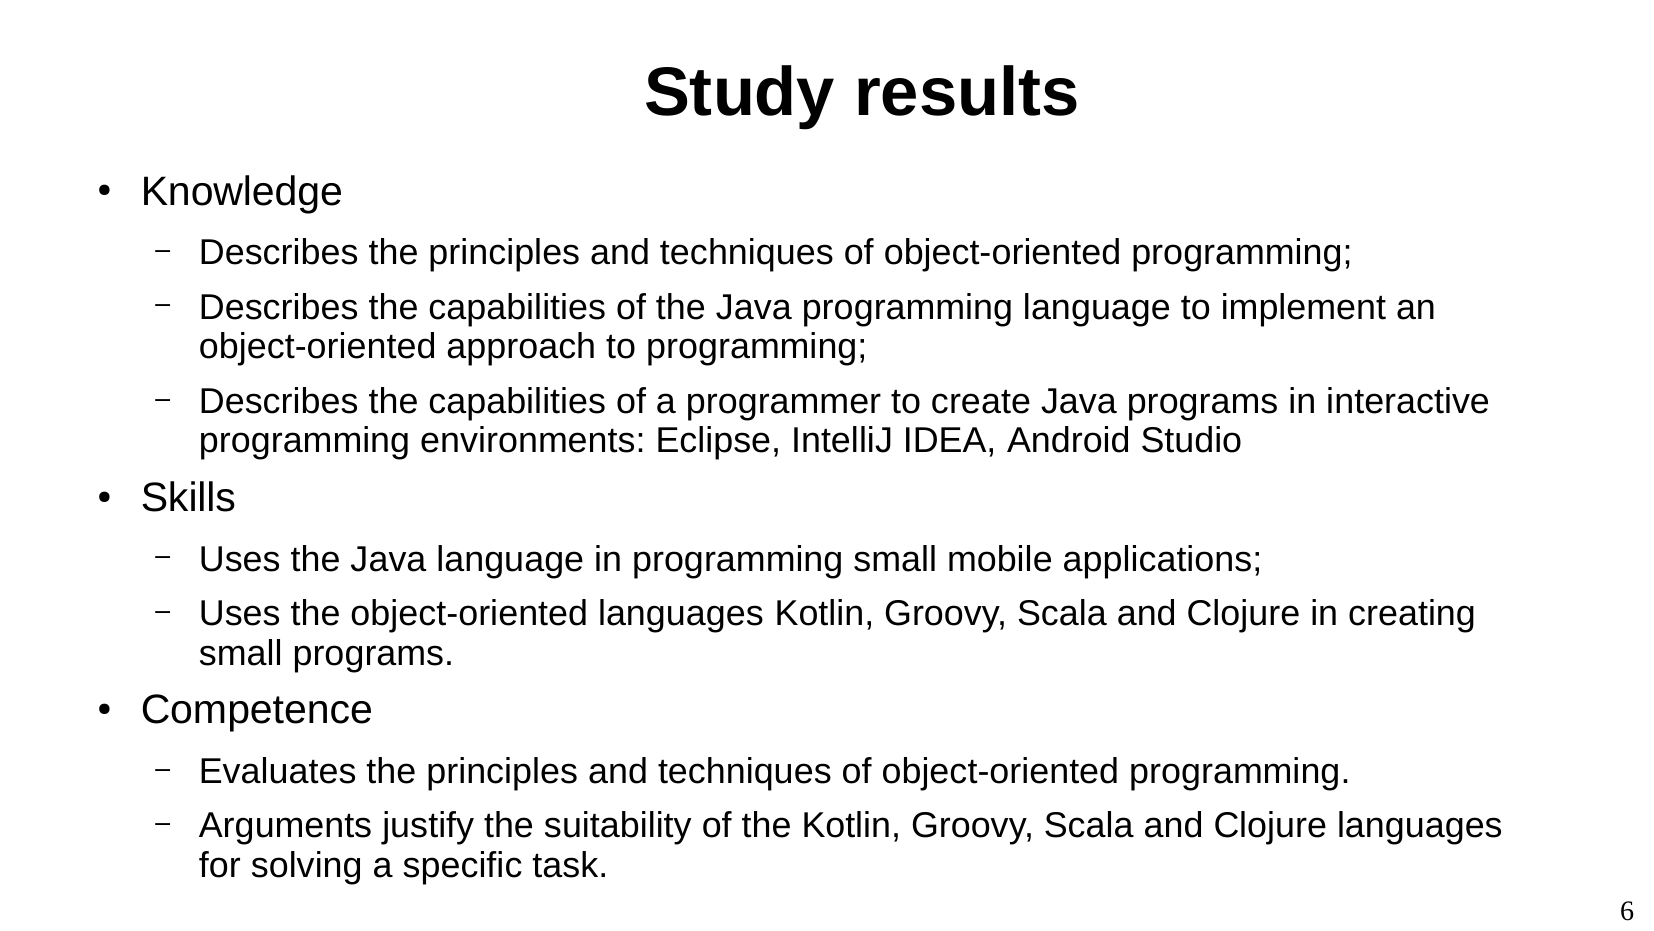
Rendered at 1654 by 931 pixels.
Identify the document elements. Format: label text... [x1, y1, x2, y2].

list Knowledge Describes the principles and techniques of object-oriented programming; Describes the capabilities of the Java programming language to implement an object-oriented approach to programming; Describes the capabilities of a programmer to create Java programs in interactive programming environments: Eclipse, IntelliJ IDEA, Android Studio Skills Uses the Java language in programming small mobile applications; Uses the object-oriented languages ​​Kotlin, Groovy, Scala and Clojure in creating small programs. Competence Evaluates the principles and techniques of object-oriented programming. Arguments justify the suitability of the Kotlin, Groovy, Scala and Clojure languages ​​for solving a specific task. [82, 168, 1538, 889]
title Study results [82, 37, 1571, 147]
